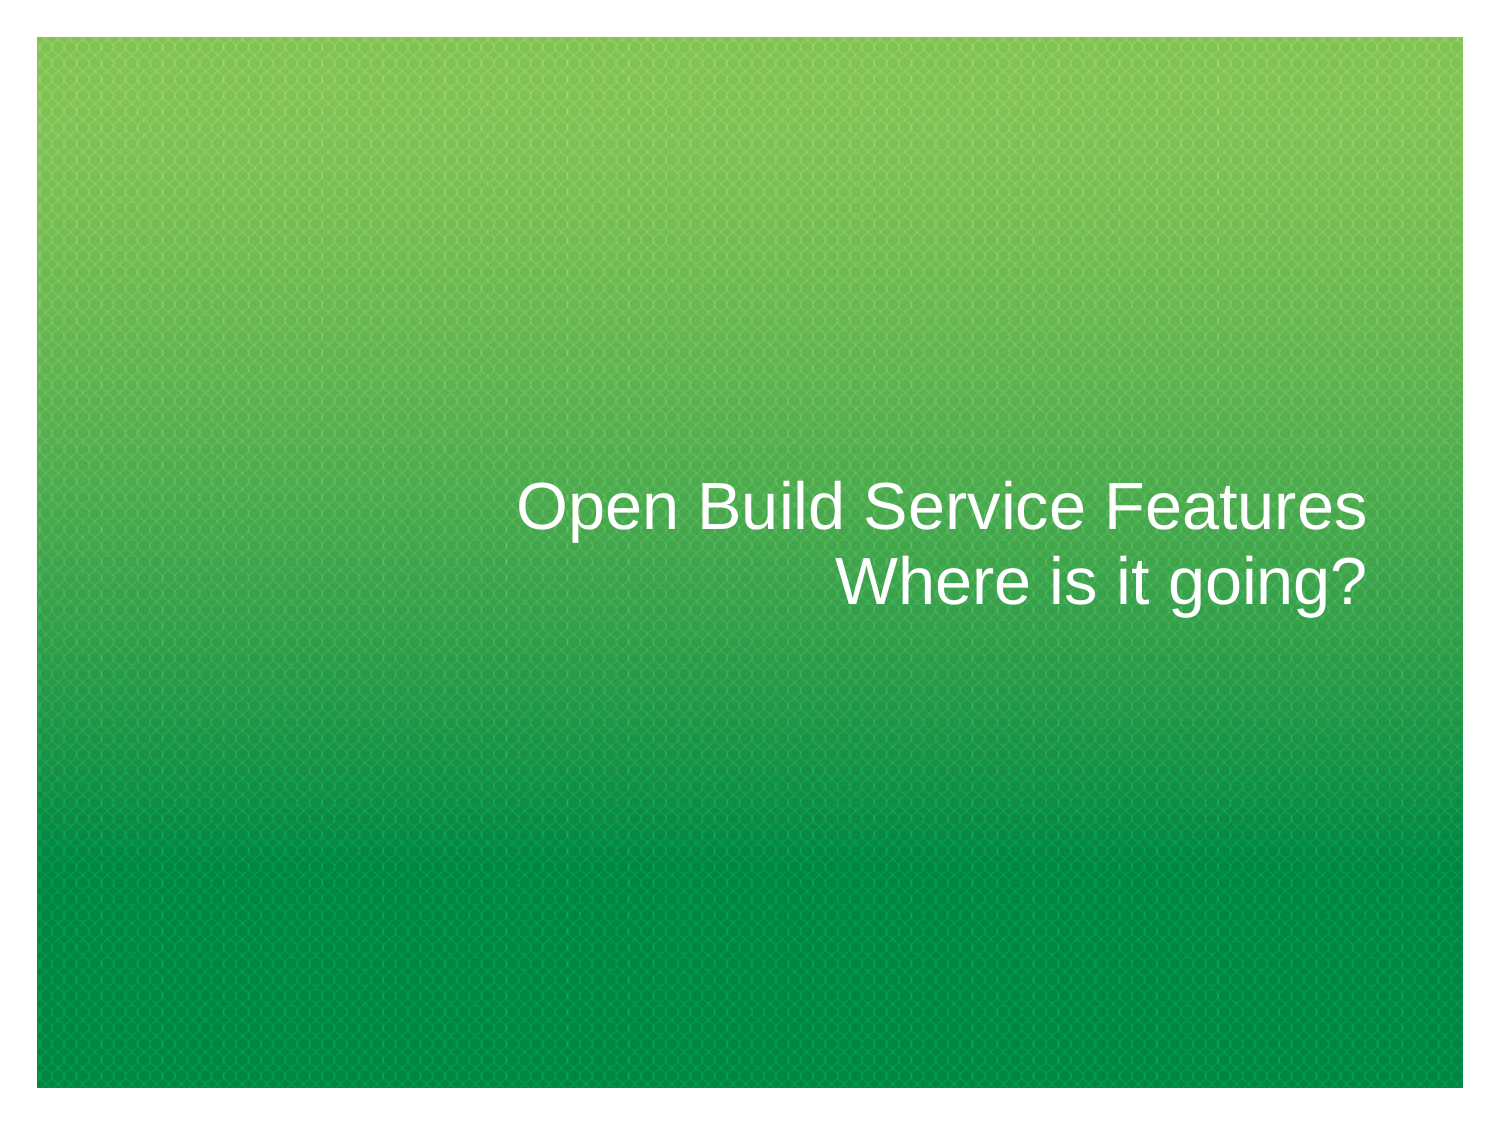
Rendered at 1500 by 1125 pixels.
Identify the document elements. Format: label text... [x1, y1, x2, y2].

picture [37, 37, 1463, 1088]
title Open Build Service Features Where is it going? [135, 450, 1369, 638]
